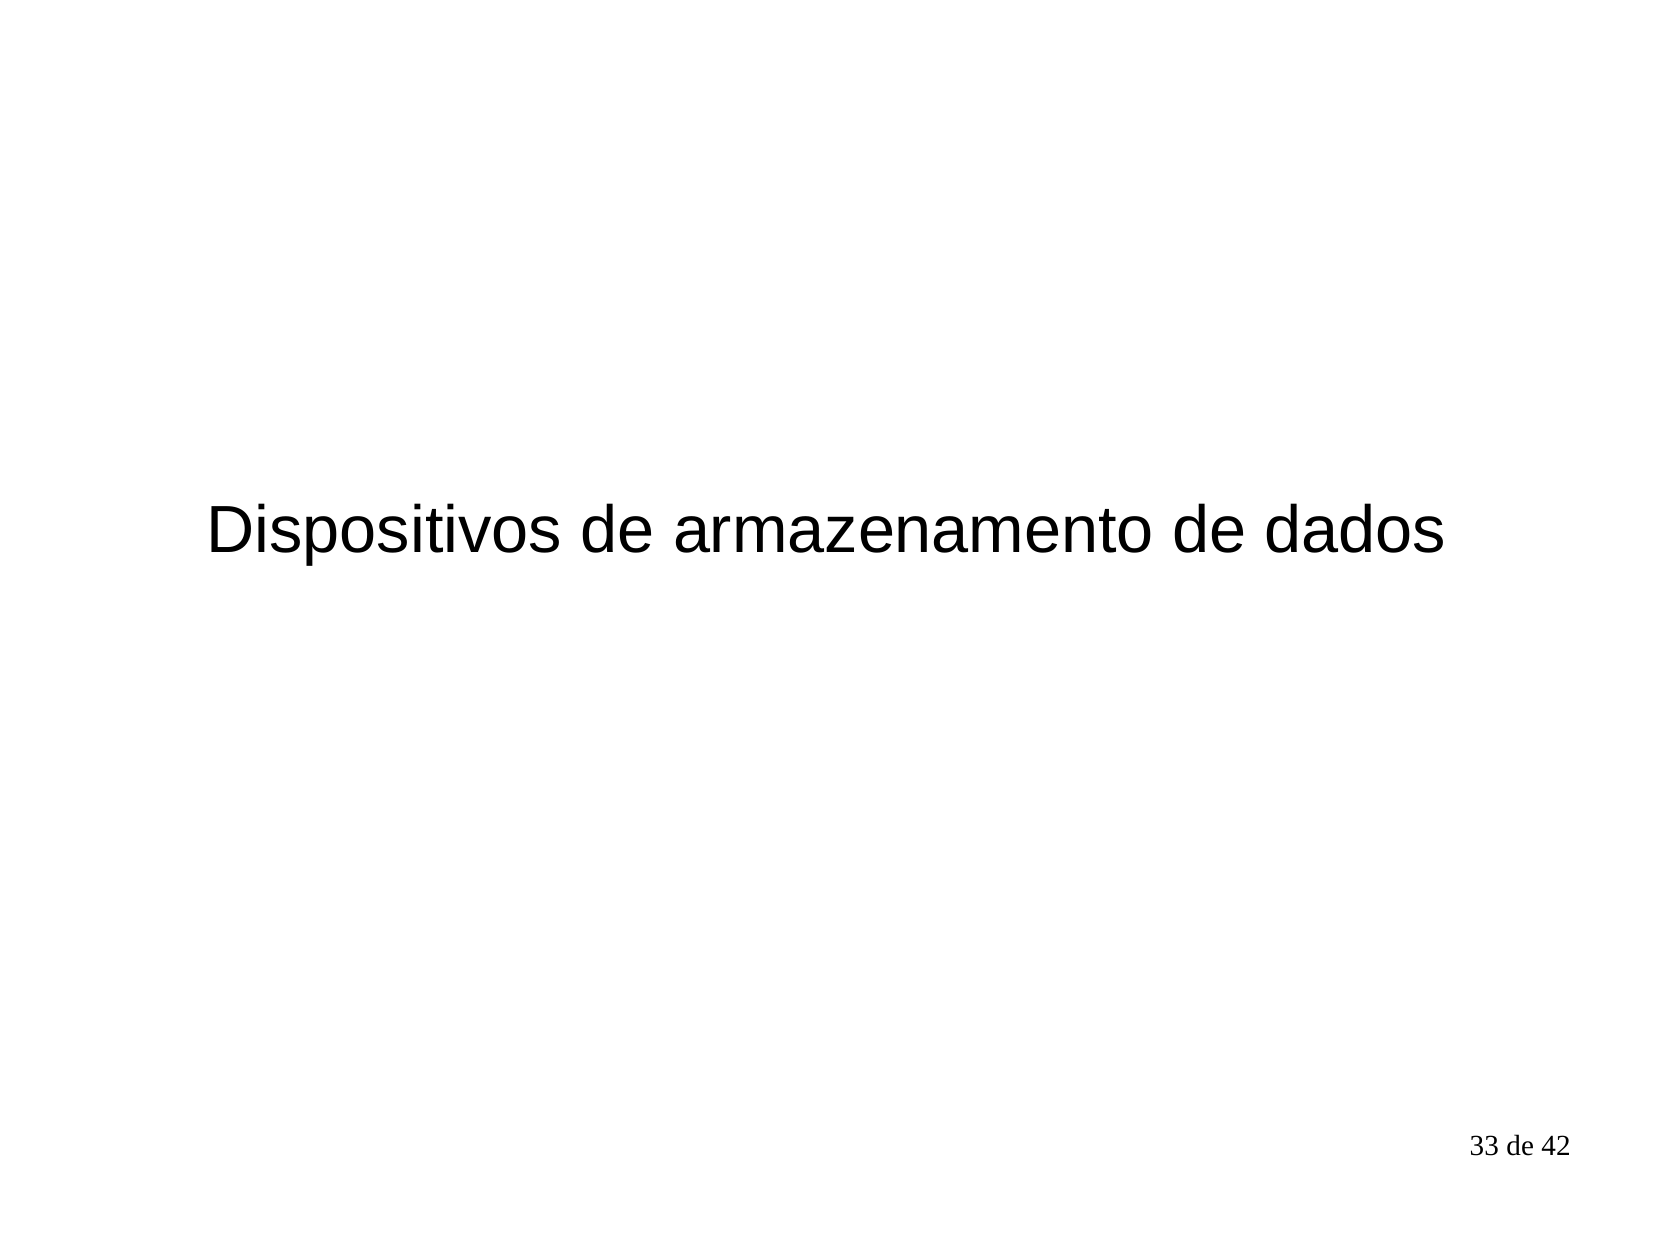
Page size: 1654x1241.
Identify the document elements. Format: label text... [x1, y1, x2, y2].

subtitle Dispositivos de armazenamento de dados [82, 49, 1571, 1010]
